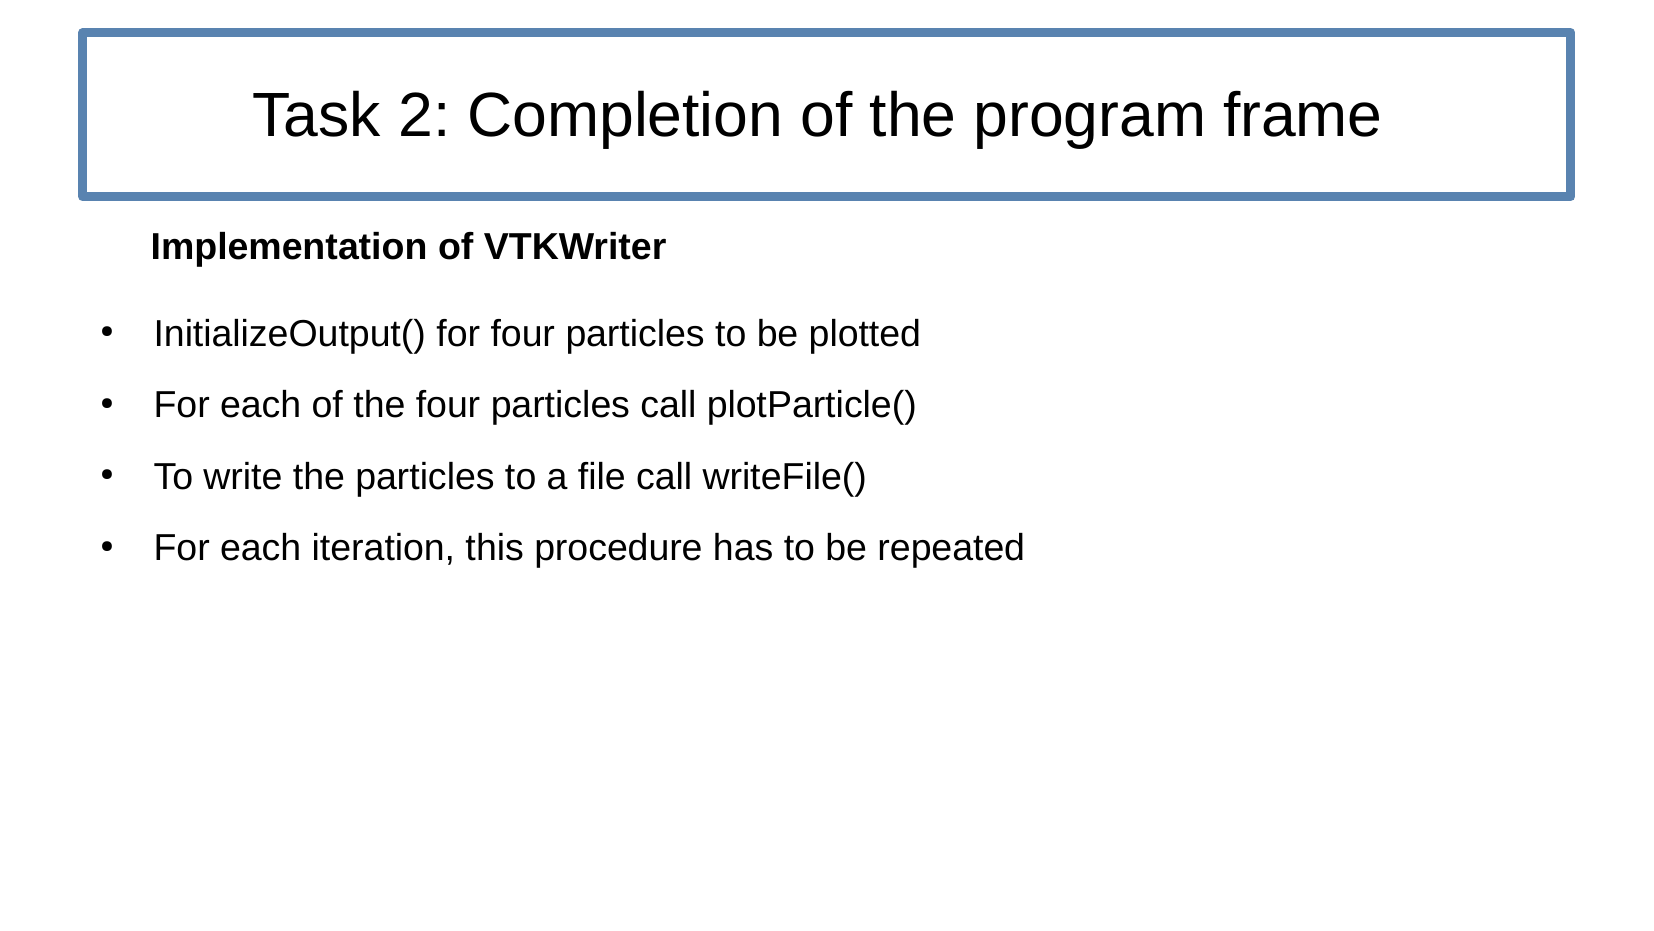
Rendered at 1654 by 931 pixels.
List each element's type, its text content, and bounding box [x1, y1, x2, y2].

title Task 2: Completion of the program frame [82, 32, 1571, 197]
text_box Implementation of VTKWriter [135, 217, 1051, 317]
list InitializeOutput() for four particles to be plotted For each of the four particles call plotParticle() To write the particles to a file call writeFile() For each iteration, this procedure has to be repeated [82, 312, 1463, 570]
